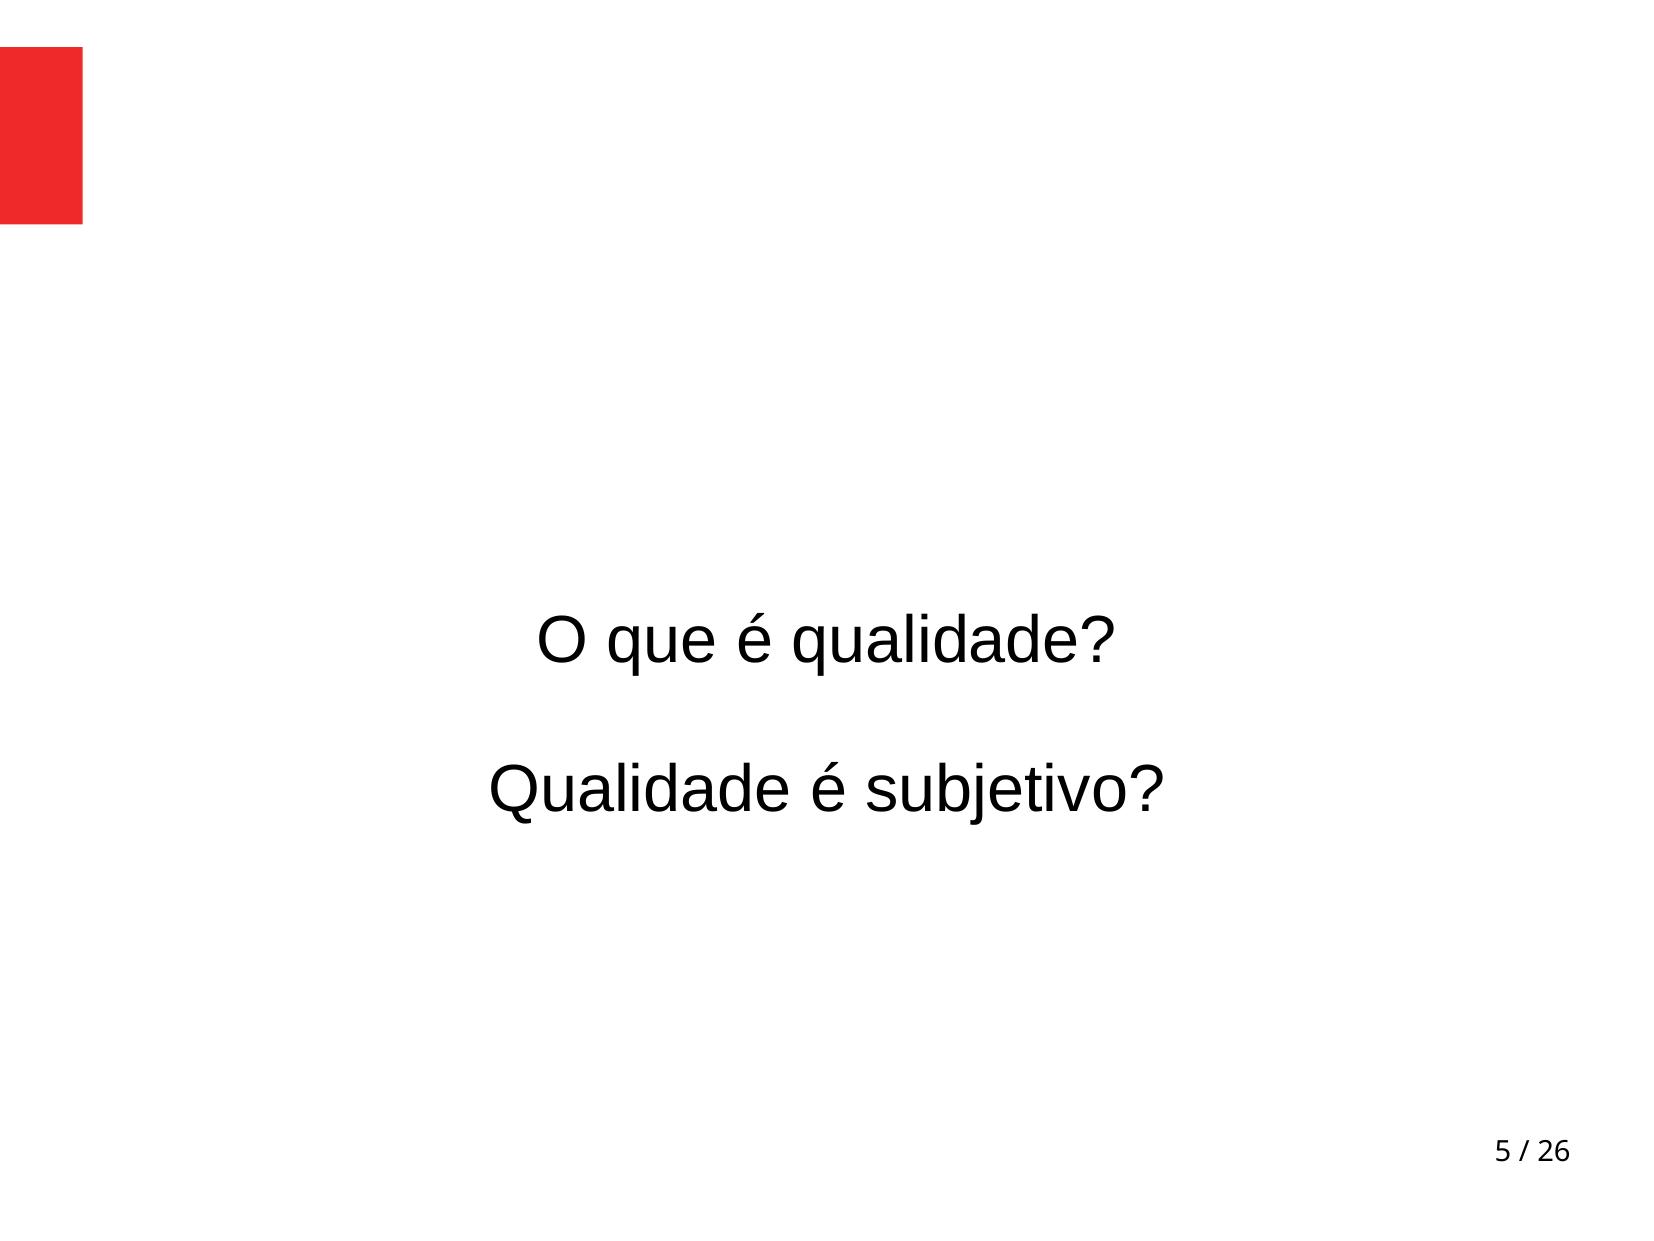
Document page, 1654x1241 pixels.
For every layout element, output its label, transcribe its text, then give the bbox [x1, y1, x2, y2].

subtitle O que é qualidade? Qualidade é subjetivo? [118, 354, 1536, 1074]
